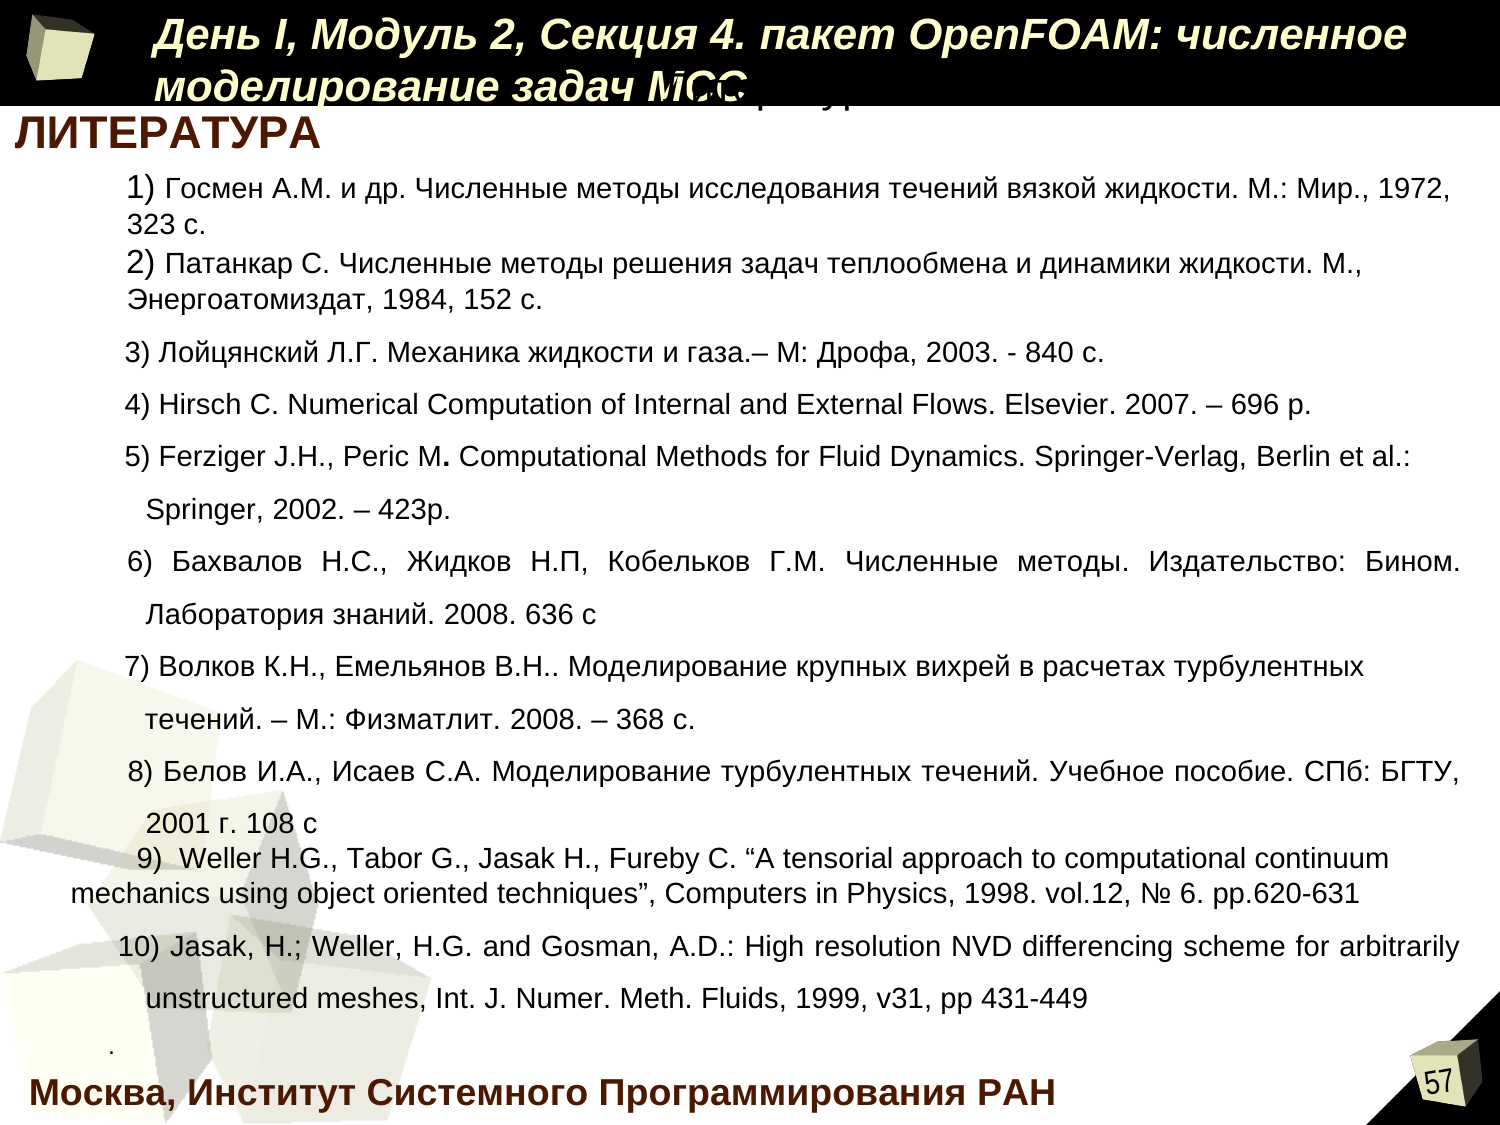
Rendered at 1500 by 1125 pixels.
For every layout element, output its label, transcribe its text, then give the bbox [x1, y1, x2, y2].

text_box 1) Госмен А.М. и др. Численные методы исследования течений вязкой жидкости. М.: Мир., 1972, 323 с. 2) Патанкар С. Численные методы решения задач теплообмена и динамики жидкости. М., Энергоатомиздат, 1984, 152 с. 3) Лойцянский Л.Г. Механика жидкости и газа.– М: Дрофа, 2003. - 840 с. 4) Hirsch С. Numerical Computation of Internal and External Flows. Elsevier. 2007. – 696 p. 5) Ferziger J.H., Peric M. Computational Methods for Fluid Dynamics. Springer-Verlag, Berlin et al.: Springer, 2002. – 423p. 6) Бахвалов Н.С., Жидков Н.П, Кобельков Г.М. Численные методы. Издательство: Бином. Лаборатория знаний. 2008. 636 с 7) Волков К.Н., Емельянов В.Н.. Моделирование крупных вихрей в расчетах турбулентных течений. – М.: Физматлит. 2008. – 368 с. 8) Белов И.А., Исаев С.А. Моделирование турбулентных течений. Учебное пособие. СПб: БГТУ, 2001 г. 108 с 9) Weller H.G., Tabor G., Jasak H., Fureby C. “A tensorial approach to computational continuum mechanics using object oriented techniques”, Computers in Physics, 1998. vol.12, № 6. pp.620-631 10) Jasak, H.; Weller, H.G. and Gosman, A.D.: High resolution NVD differencing scheme for arbitrarily unstructured meshes, Int. J. Numer. Meth. Fluids, 1999, v31, pp 431-449 . [55, 176, 1477, 1068]
picture [0, 659, 433, 1125]
text_box Литература [590, 52, 945, 95]
picture [423, 1088, 433, 1102]
text_box ЛИТЕРАТУРА [0, 95, 1500, 176]
